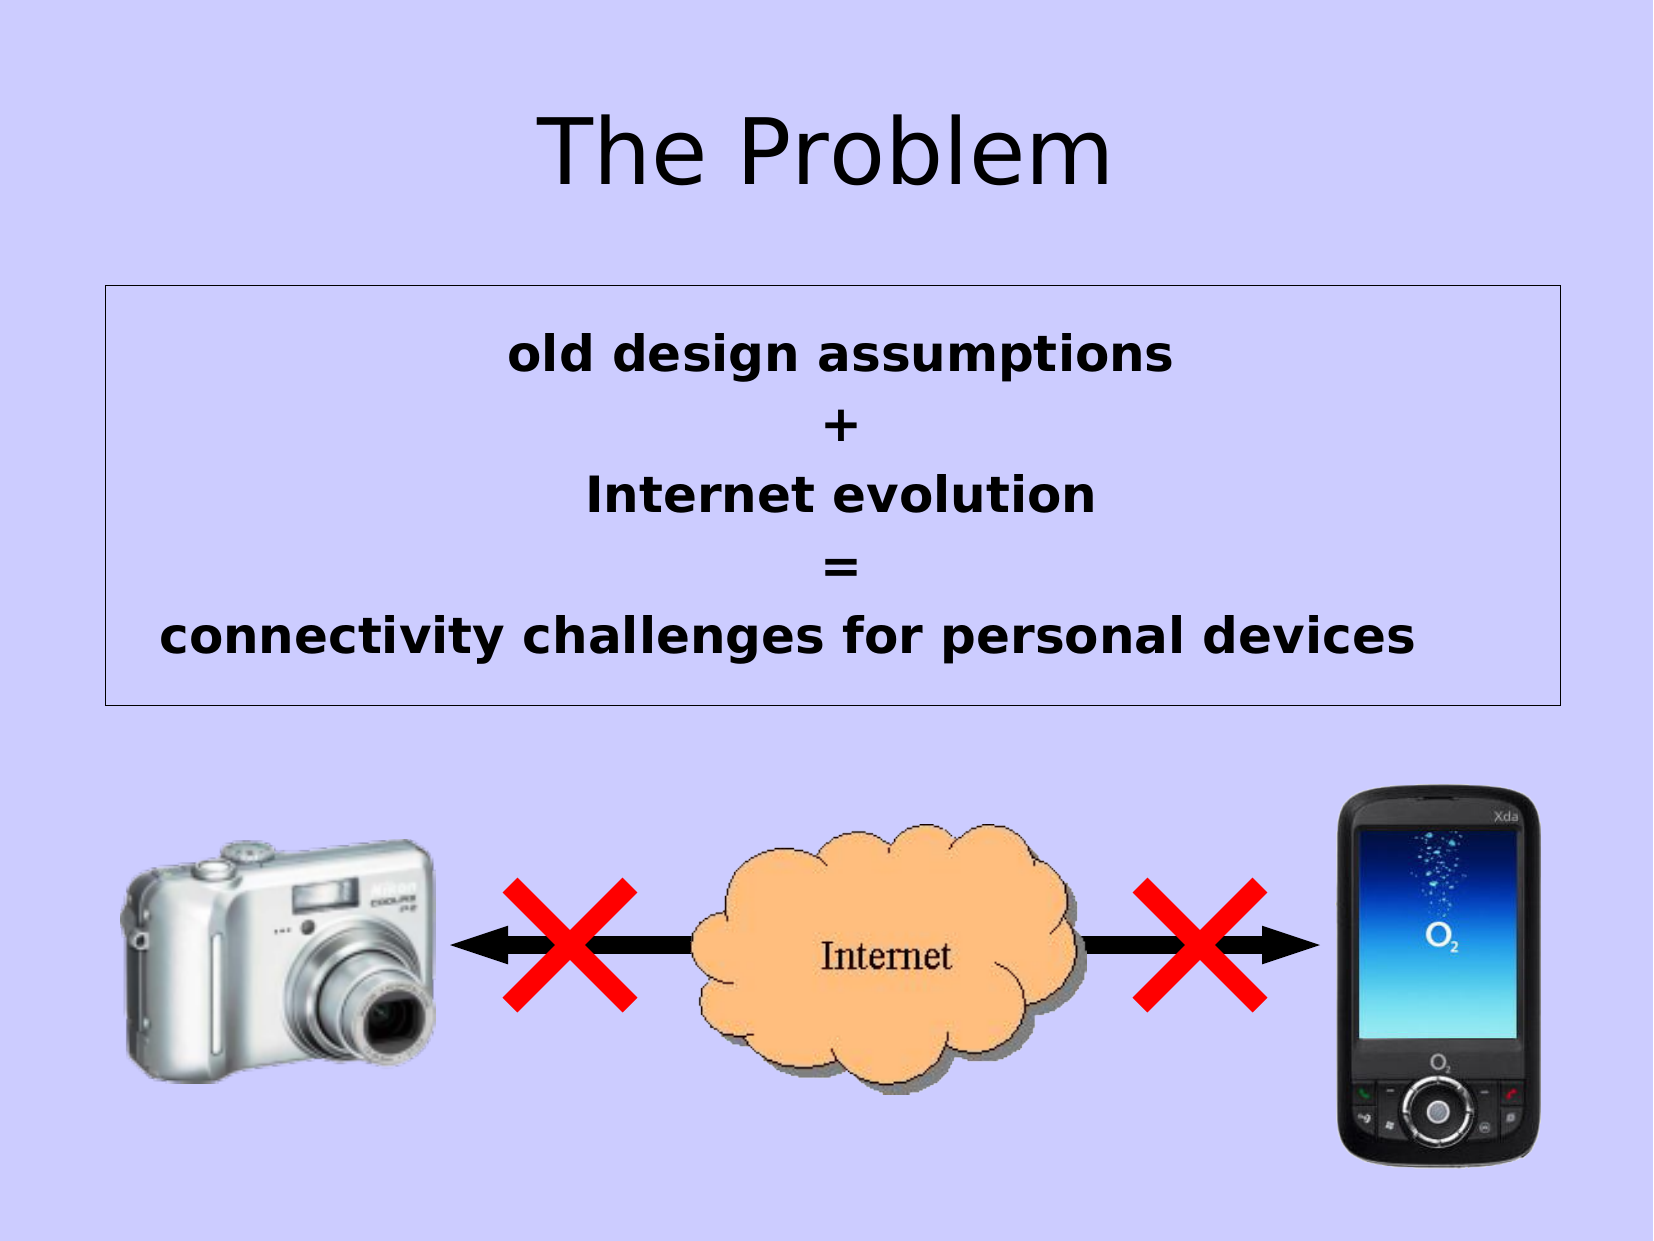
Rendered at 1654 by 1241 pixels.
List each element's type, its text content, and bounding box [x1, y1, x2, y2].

title The Problem [82, 41, 1571, 265]
picture [120, 839, 436, 1084]
picture [690, 824, 1087, 1096]
text_box old design assumptions + Internet evolution = connectivity challenges for personal devices [105, 285, 1561, 706]
picture [1335, 784, 1541, 1171]
